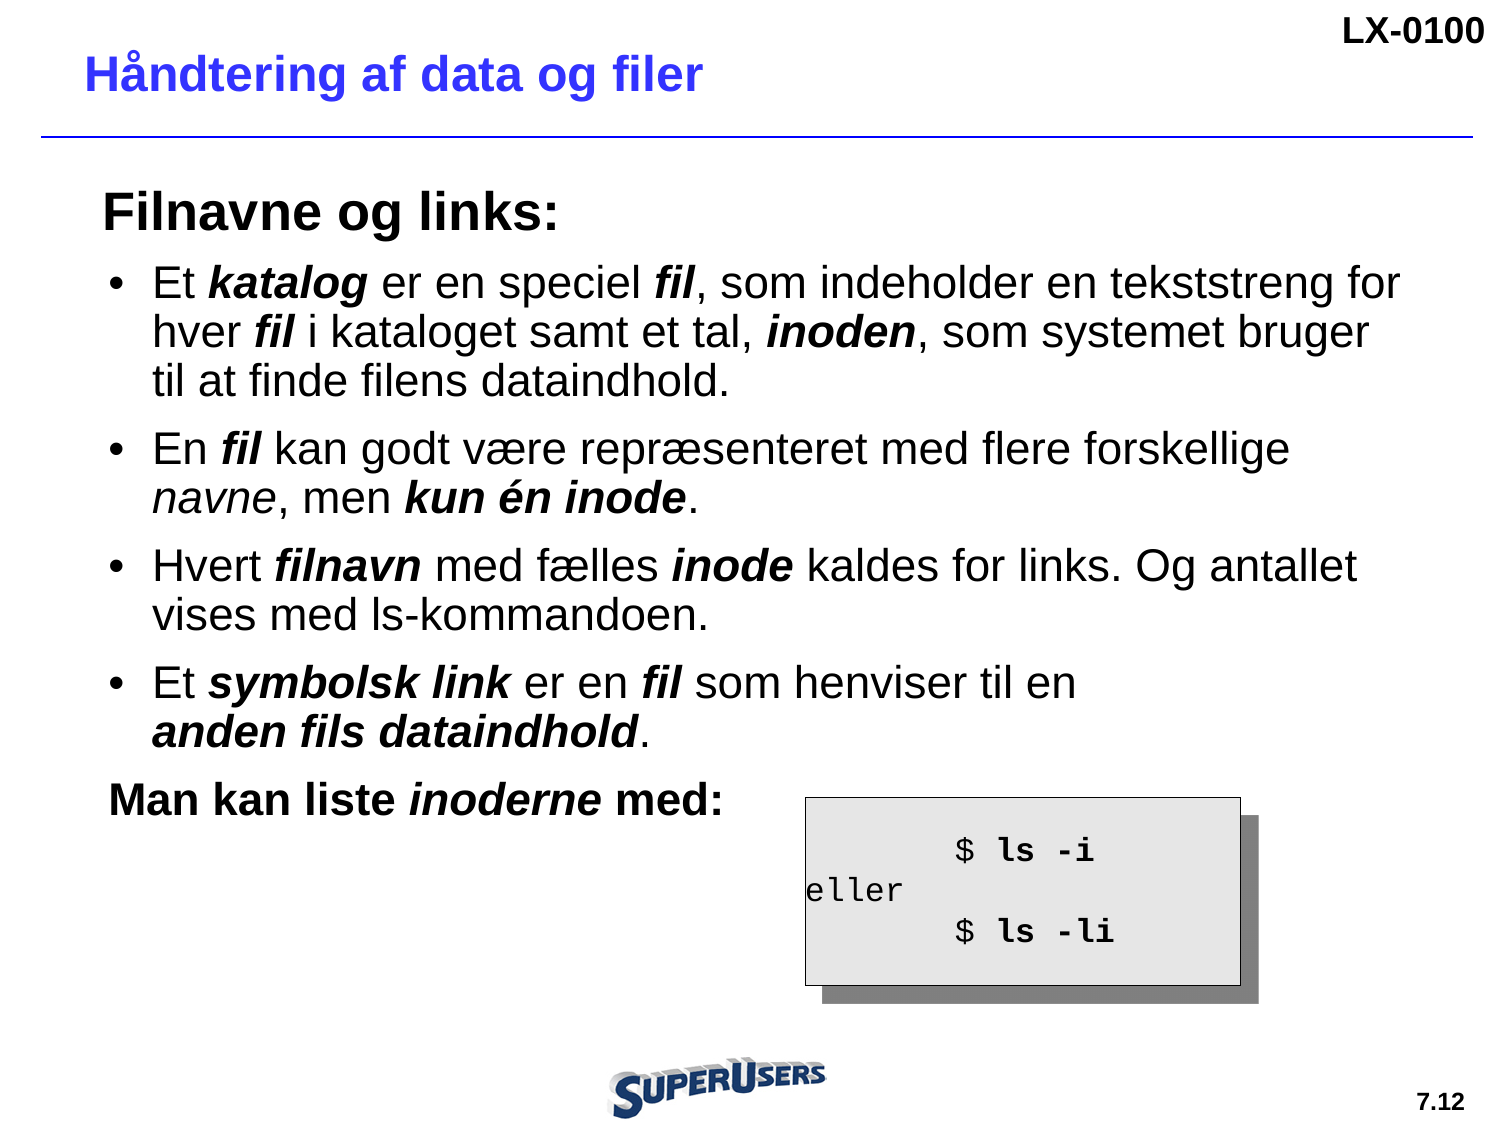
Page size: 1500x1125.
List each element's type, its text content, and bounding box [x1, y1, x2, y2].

text_box $ ls -i eller $ ls -li [805, 797, 1241, 986]
list Filnavne og links: [88, 177, 1418, 254]
picture [605, 1057, 827, 1122]
list Et katalog er en speciel fil, som indeholder en tekststreng for hver fil i kataloget samt et tal, inoden, som systemet bruger til at finde filens dataindhold. En fil kan godt være repræsenteret med flere forskellige navne, men kun én inode. Hvert filnavn med fælles inode kaldes for links. Og antallet vises med ls-kommandoen. Et symbolsk link er en fil som henviser til en anden fils dataindhold. Man kan liste inoderne med: [94, 251, 1424, 983]
title Håndtering af data og filer [76, 39, 1424, 126]
